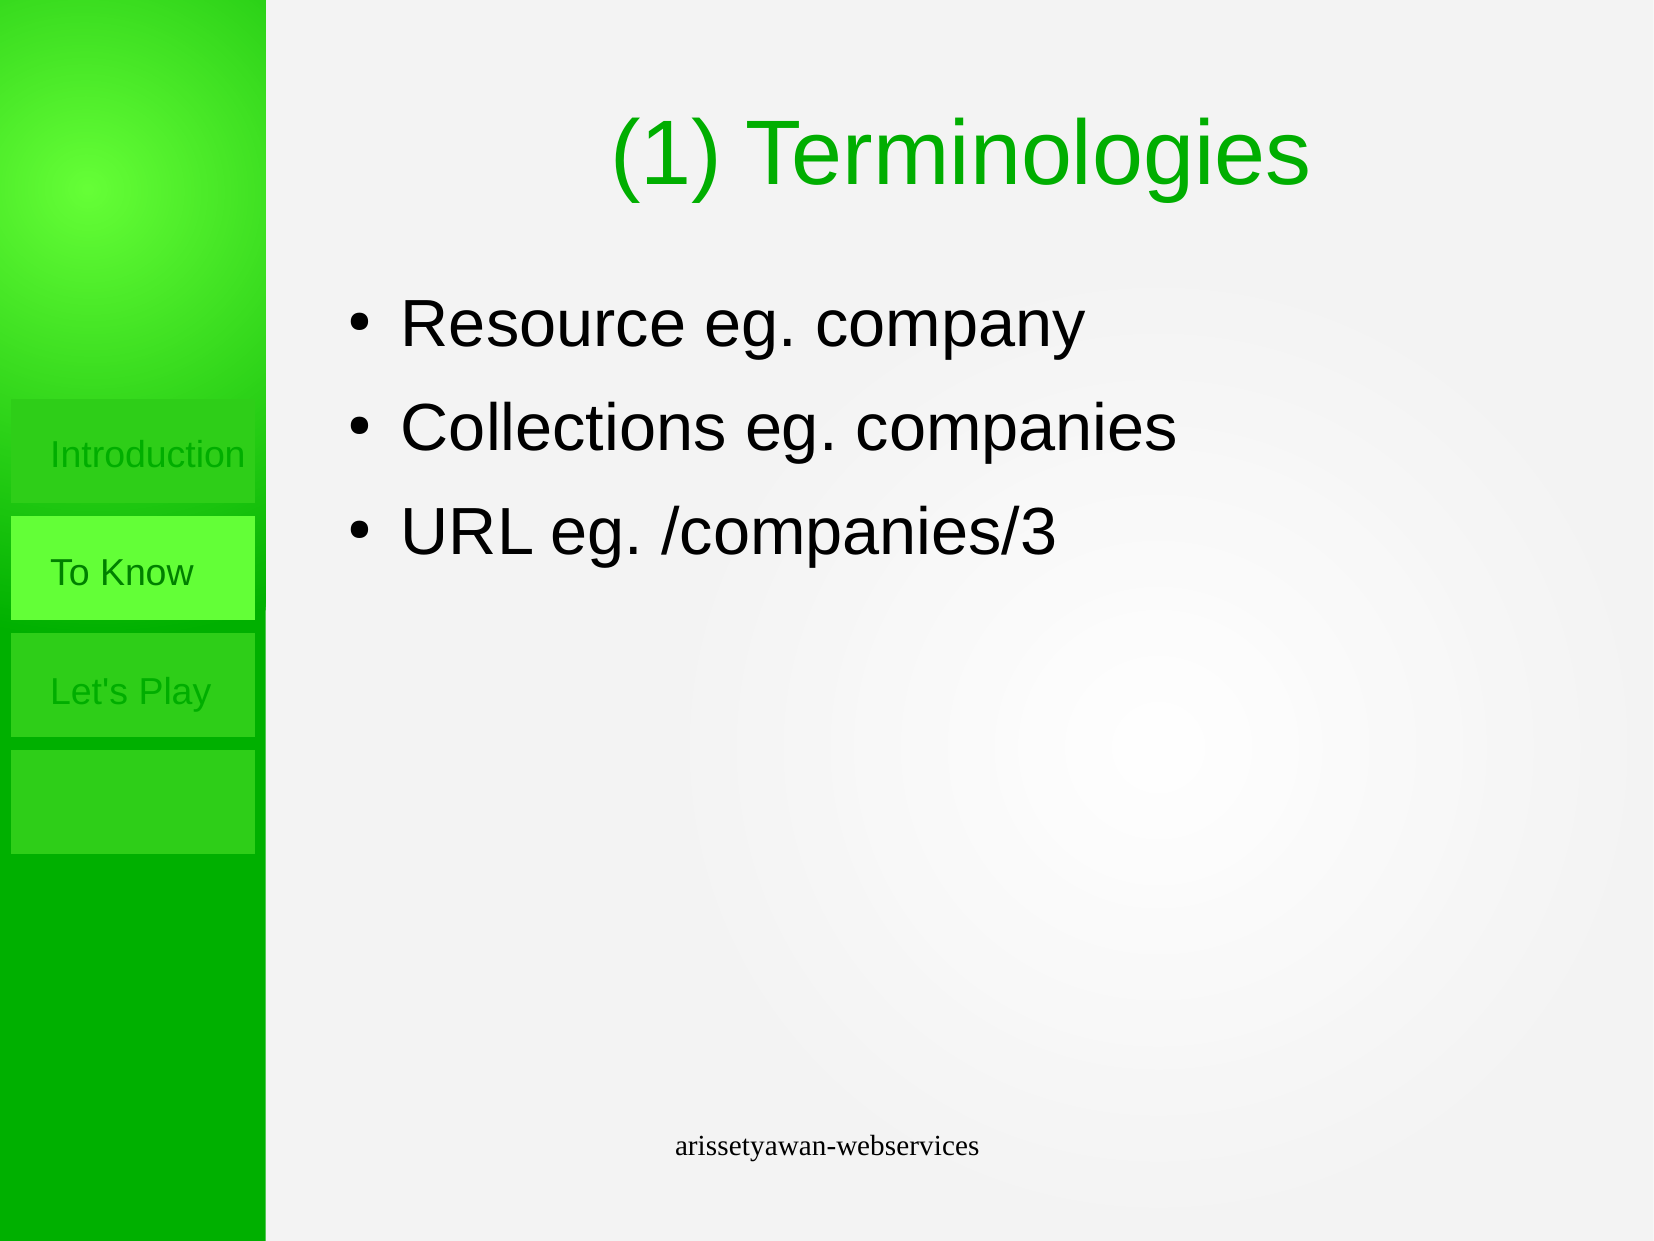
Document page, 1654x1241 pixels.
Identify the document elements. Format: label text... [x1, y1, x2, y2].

text_box To Know [35, 544, 252, 602]
text_box Introduction [35, 425, 319, 483]
list Resource eg. company Collections eg. companies URL eg. /companies/3 [330, 285, 1591, 1171]
text_box [35, 781, 292, 839]
title (1) Terminologies [345, 49, 1546, 257]
text_box Let's Play [35, 663, 265, 720]
